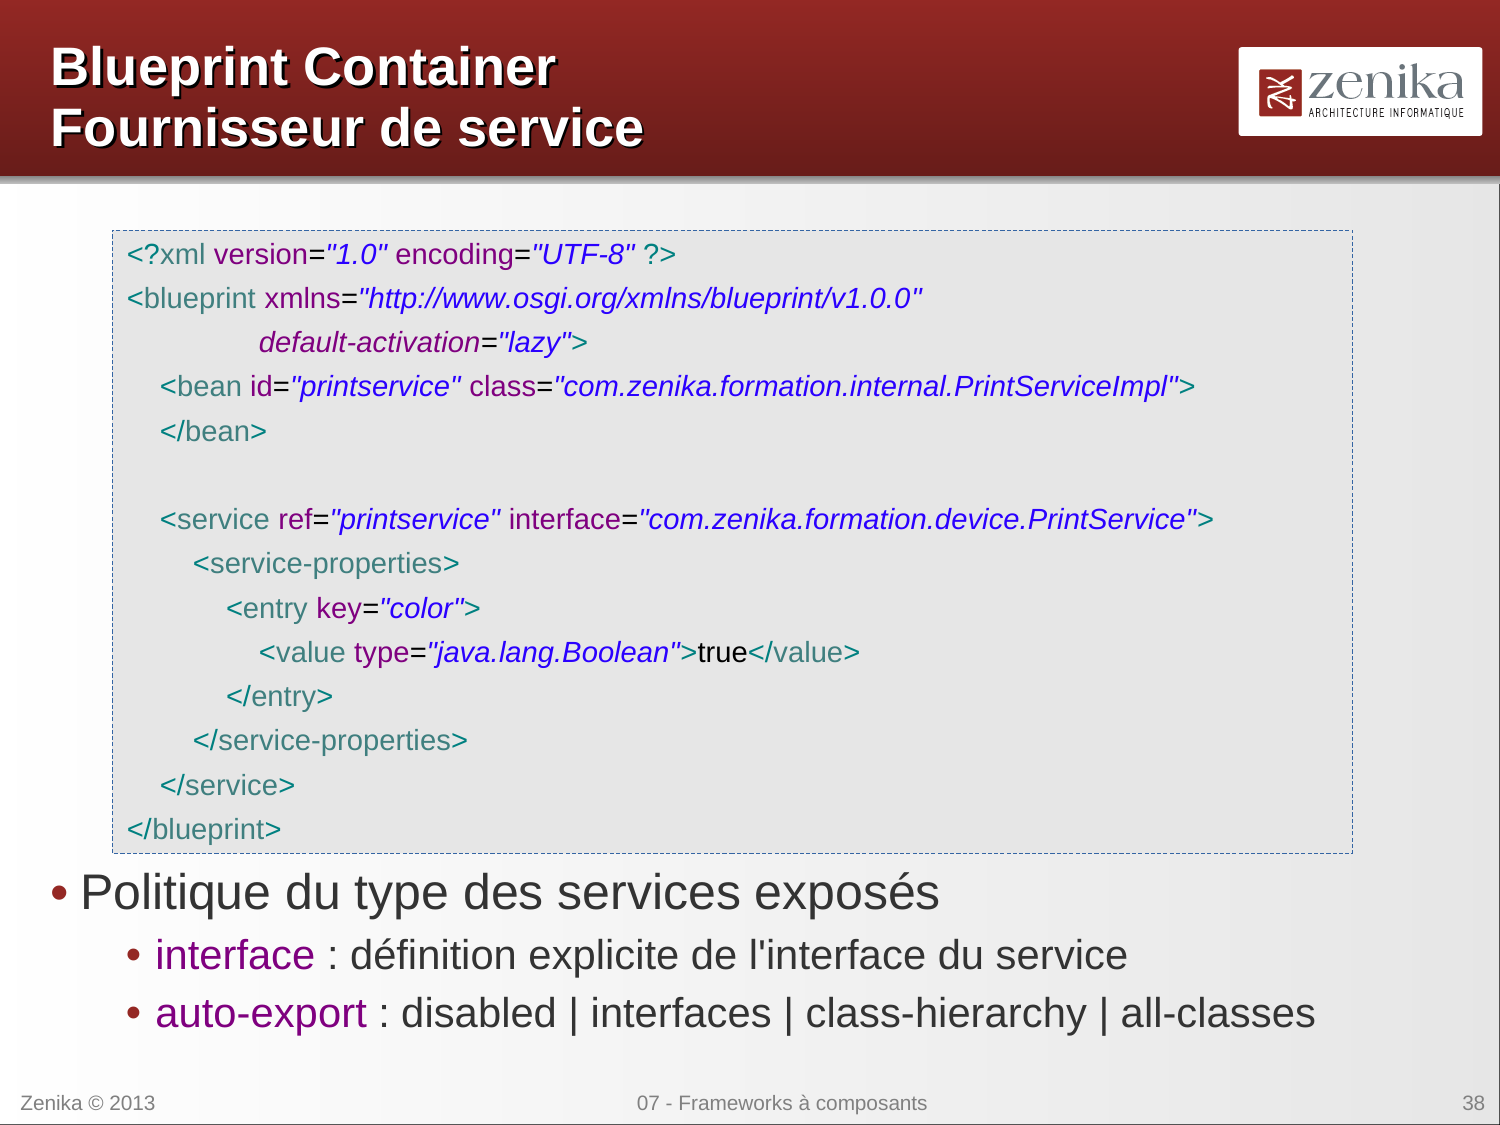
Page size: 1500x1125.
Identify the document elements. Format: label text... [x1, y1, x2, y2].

list <?xml version="1.0" encoding="UTF-8" ?> <blueprint xmlns="http://www.osgi.org/xmlns/blueprint/v1.0.0" default-activation="lazy"> <bean id="printservice" class="com.zenika.formation.internal.PrintServiceImpl"> </bean> <service ref="printservice" interface="com.zenika.formation.device.PrintService"> <service-properties> <entry key="color"> <value type="java.lang.Boolean">true</value> </entry> </service-properties> </service> </blueprint> [112, 230, 1353, 854]
list Politique du type des services exposés interface : définition explicite de l'interface du service auto-export : disabled | interfaces | class-hierarchy | all-classes [50, 864, 1435, 1037]
title Blueprint Container Fournisseur de service [50, 15, 1206, 180]
picture [1257, 58, 1464, 125]
